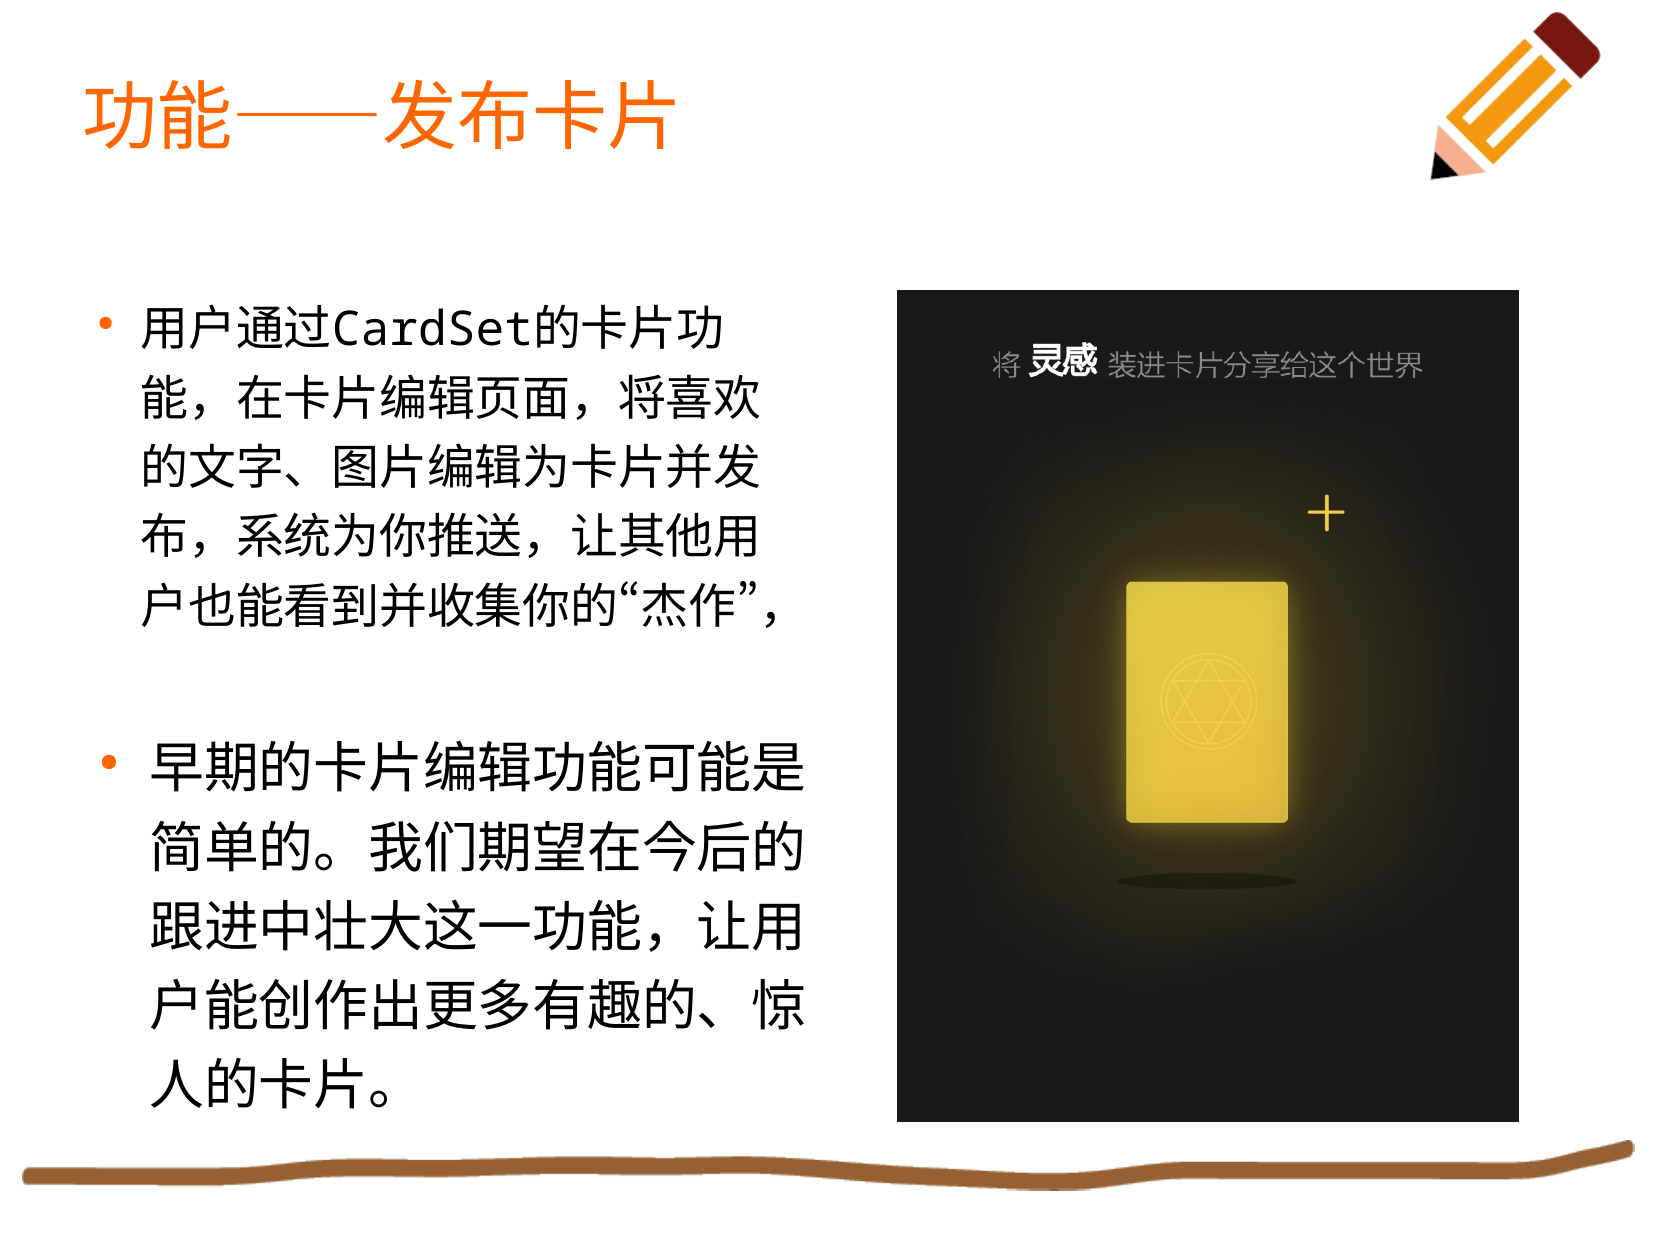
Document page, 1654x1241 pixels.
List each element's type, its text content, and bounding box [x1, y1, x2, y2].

list 早期的卡片编辑功能可能是简单的。我们期望在今后的跟进中壮大这一功能，让用户能创作出更多有趣的、惊人的卡片。 [82, 724, 809, 1121]
picture [897, 290, 1519, 1122]
list 用户通过CardSet的卡片功能，在卡片编辑页面，将喜欢的文字、图片编辑为卡片并发布，系统为你推送，让其他用户也能看到并收集你的“杰作”， [82, 290, 809, 687]
picture [1430, 12, 1601, 181]
title 功能——发布卡片 [82, 49, 1430, 172]
picture [22, 1140, 1635, 1191]
